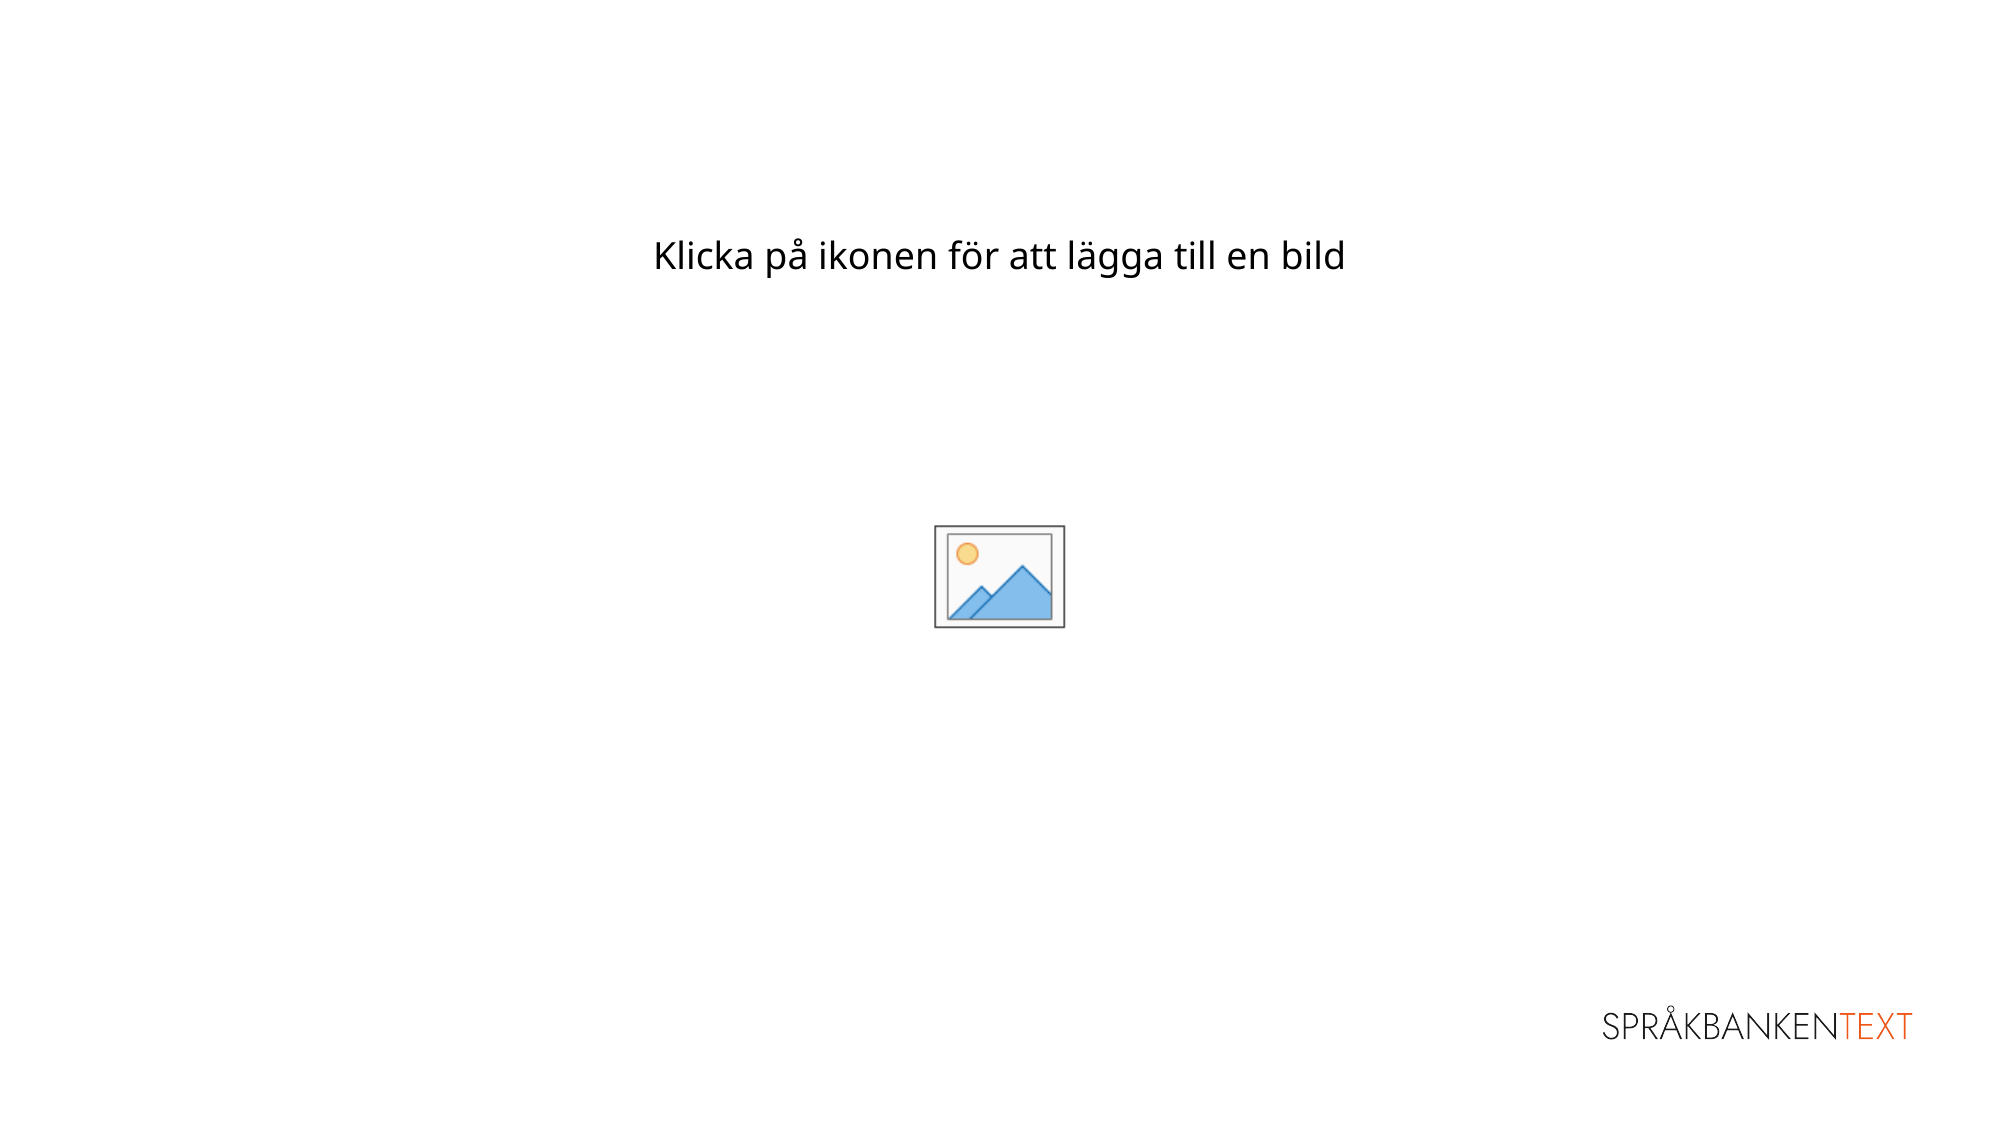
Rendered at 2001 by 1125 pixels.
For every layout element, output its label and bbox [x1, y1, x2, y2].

picture [1600, 998, 1959, 1125]
picture [137, 224, 1863, 931]
